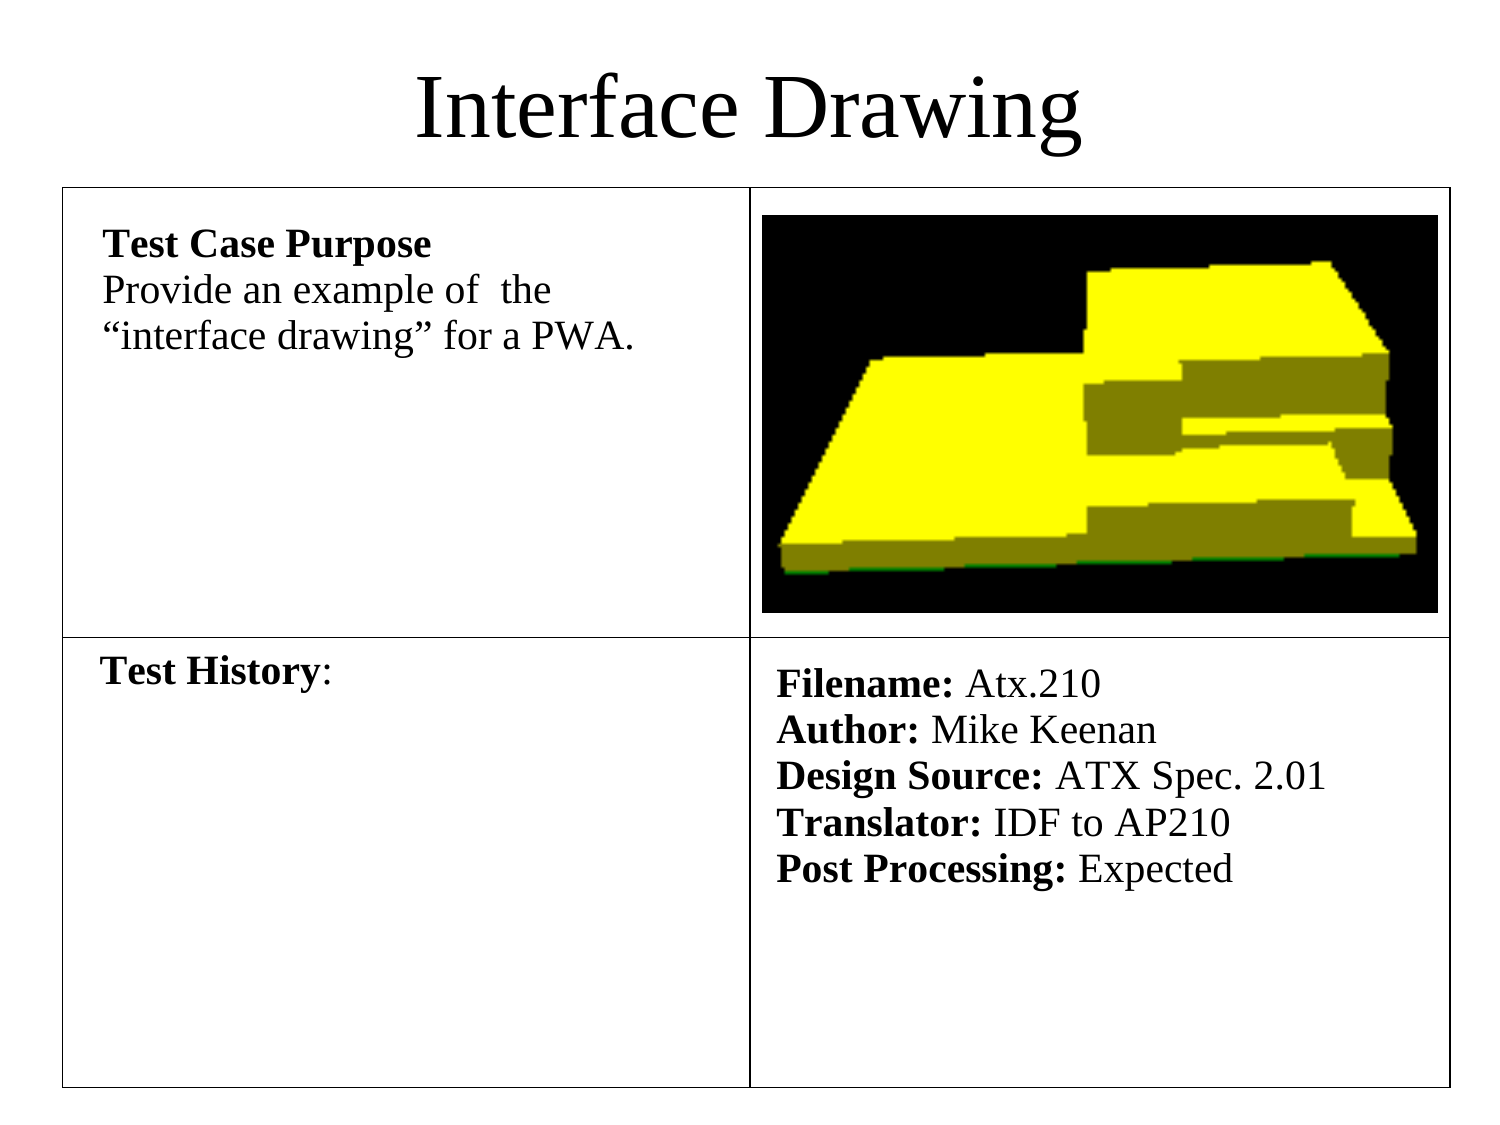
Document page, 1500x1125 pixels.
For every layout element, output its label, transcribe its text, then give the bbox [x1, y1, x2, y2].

chart [762, 215, 1438, 613]
text_box Filename: Atx.210 Author: Mike Keenan Design Source: ATX Spec. 2.01 Translator: IDF to AP210 Post Processing: Expected [761, 652, 1343, 1010]
text_box Test History: [84, 639, 348, 702]
text_box Test Case Purpose Provide an example of the “interface drawing” for a PWA. [87, 212, 676, 439]
title Interface Drawing [112, 12, 1388, 201]
